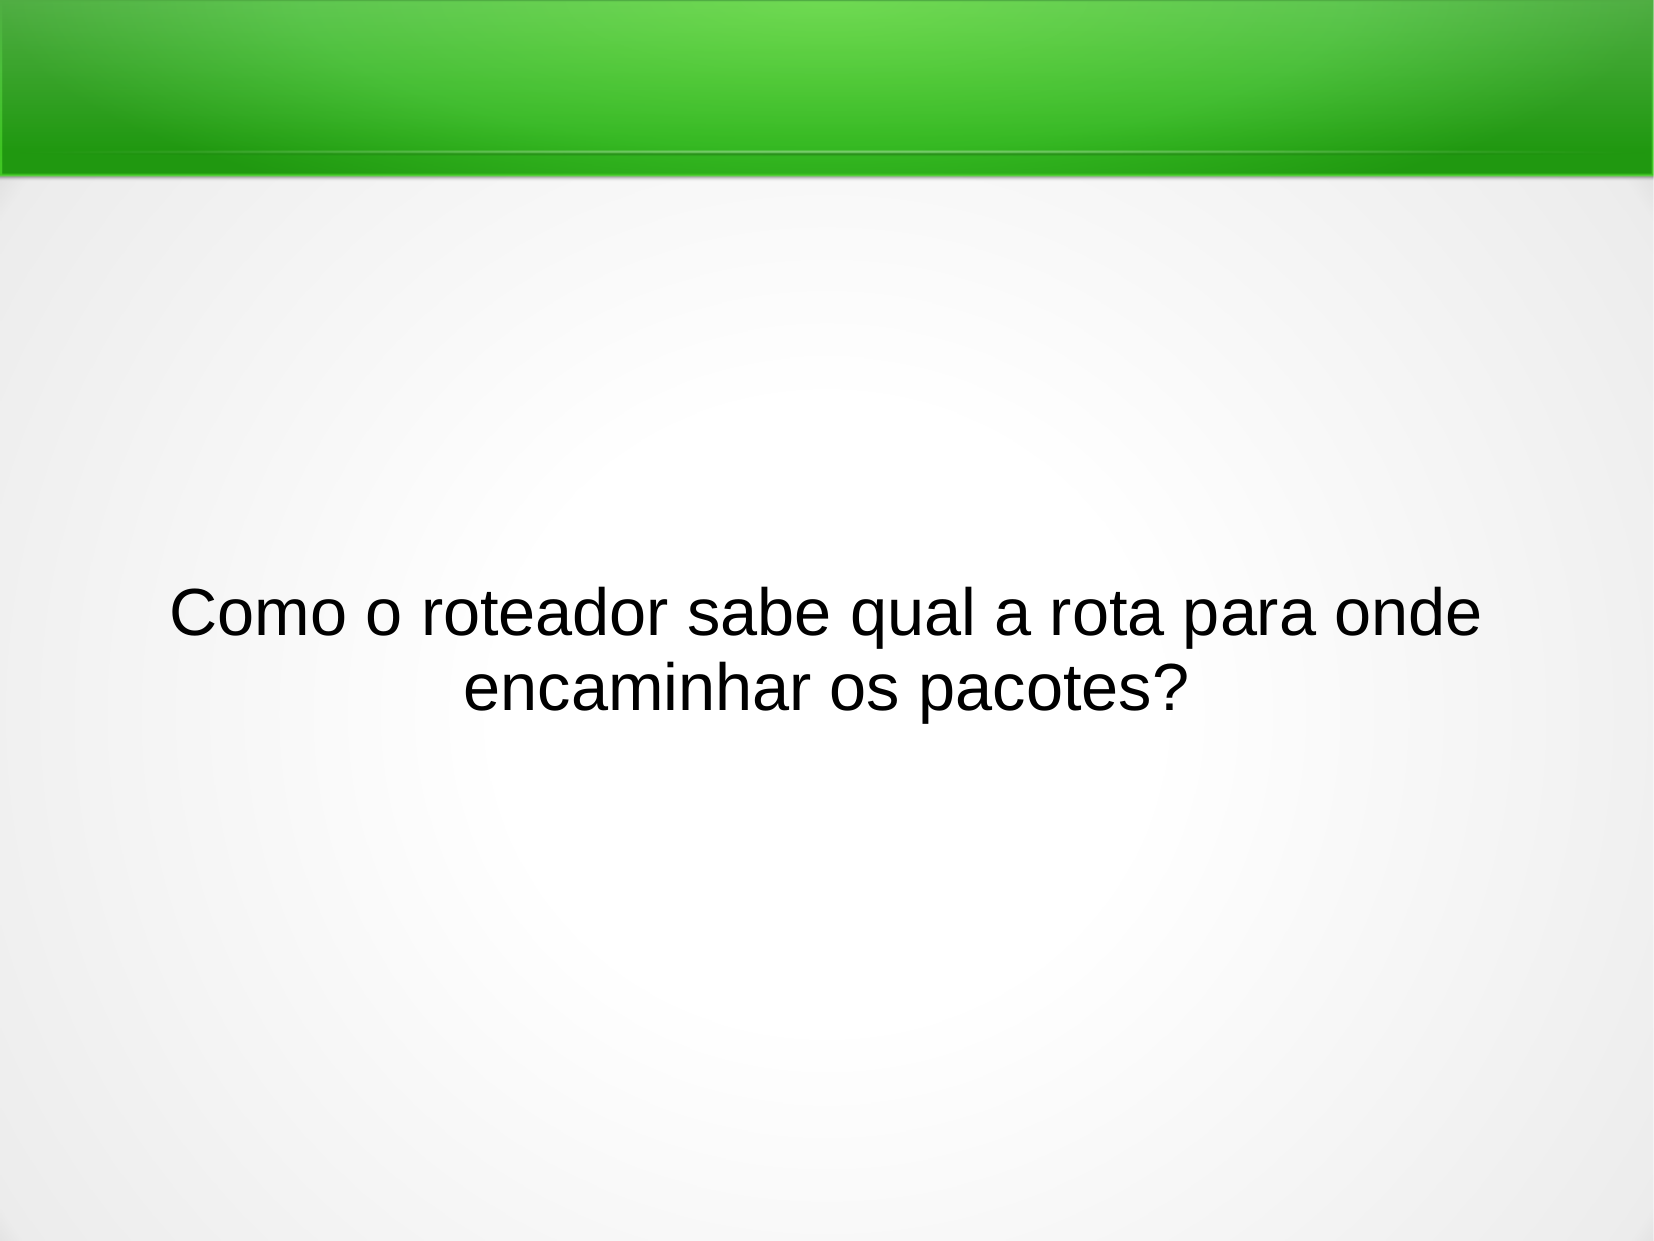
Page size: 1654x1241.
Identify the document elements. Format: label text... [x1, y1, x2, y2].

subtitle Como o roteador sabe qual a rota para onde encaminhar os pacotes? [82, 290, 1571, 1010]
picture [0, 0, 1654, 1241]
